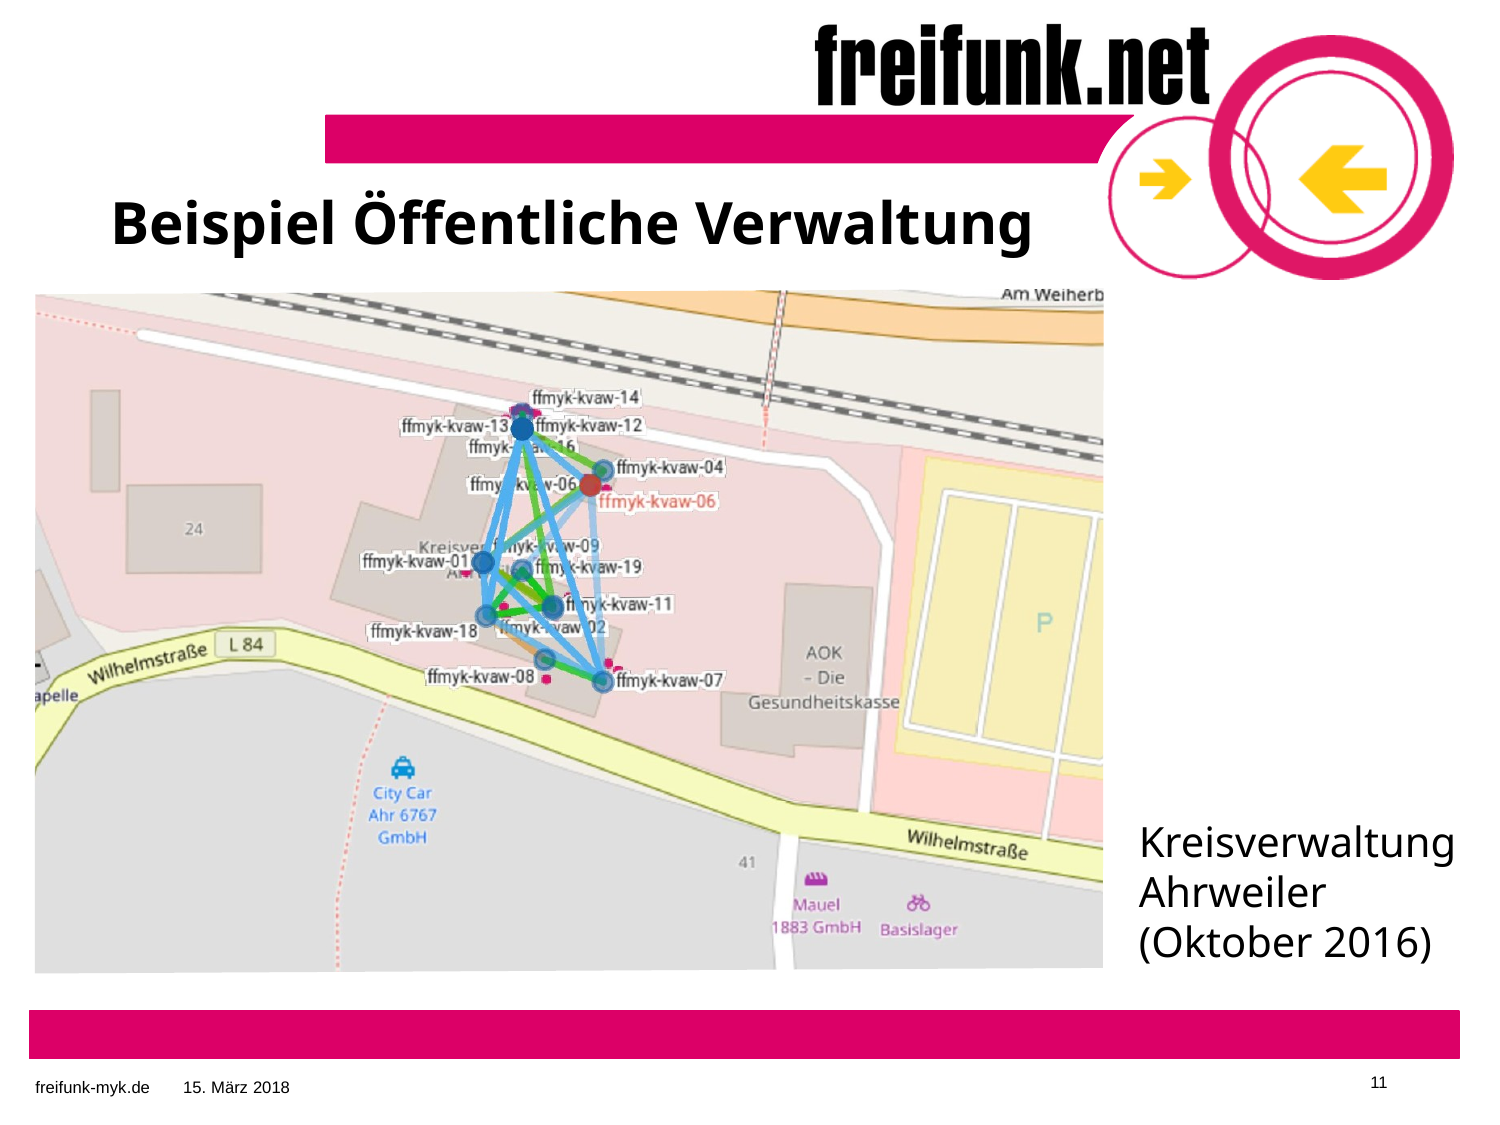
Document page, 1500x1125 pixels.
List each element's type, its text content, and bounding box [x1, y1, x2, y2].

picture [34, 288, 1104, 974]
picture [816, 24, 1454, 280]
list Kreisverwaltung Ahrweiler (Oktober 2016) [1121, 816, 1473, 1002]
title Beispiel Öffentliche Verwaltung [110, 160, 1093, 282]
